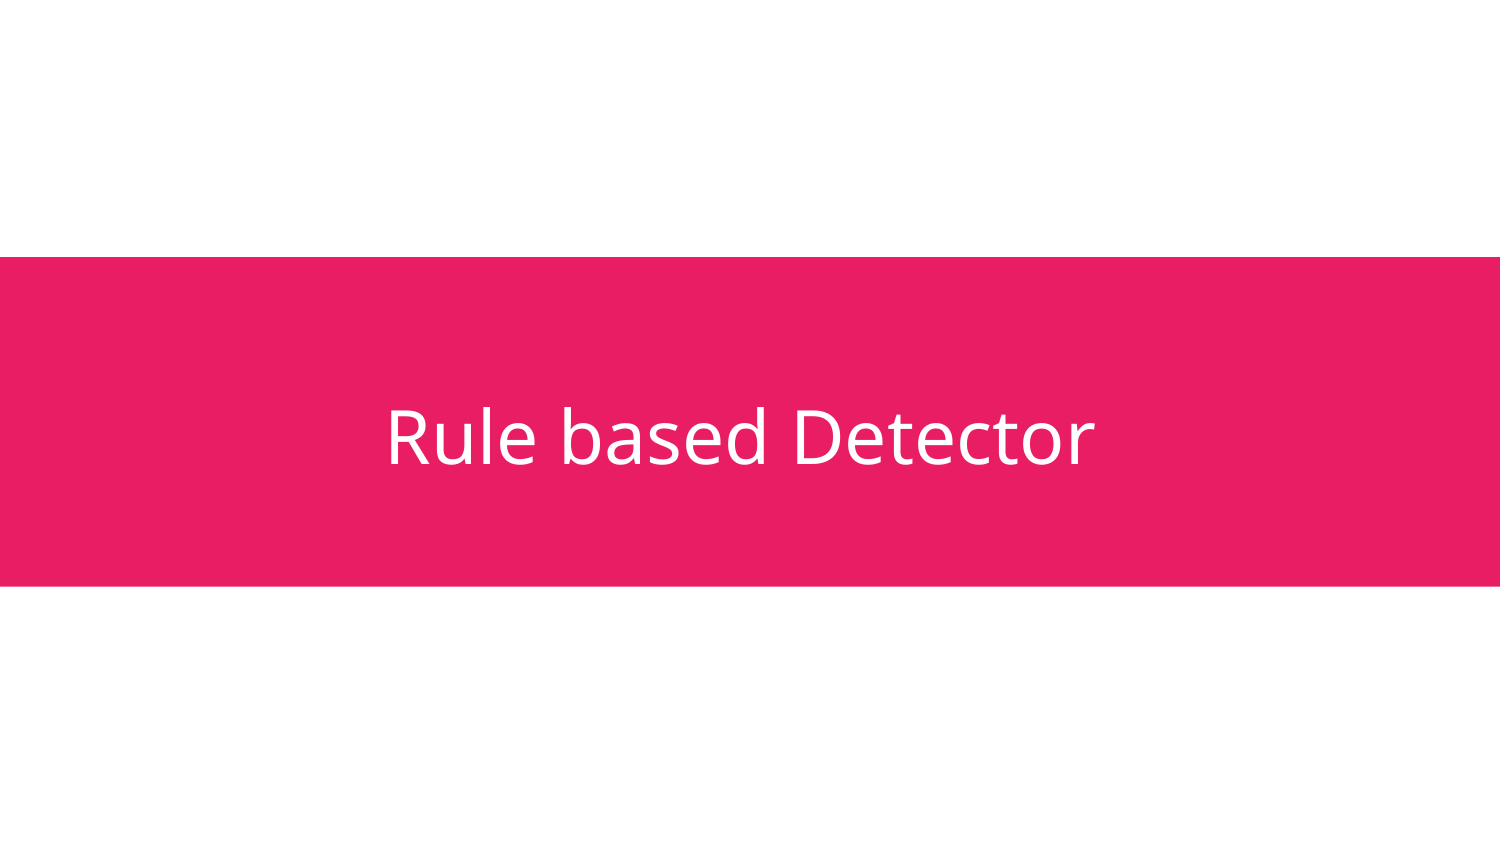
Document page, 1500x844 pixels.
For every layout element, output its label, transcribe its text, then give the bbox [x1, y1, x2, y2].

title Rule based Detector [70, 309, 1430, 559]
